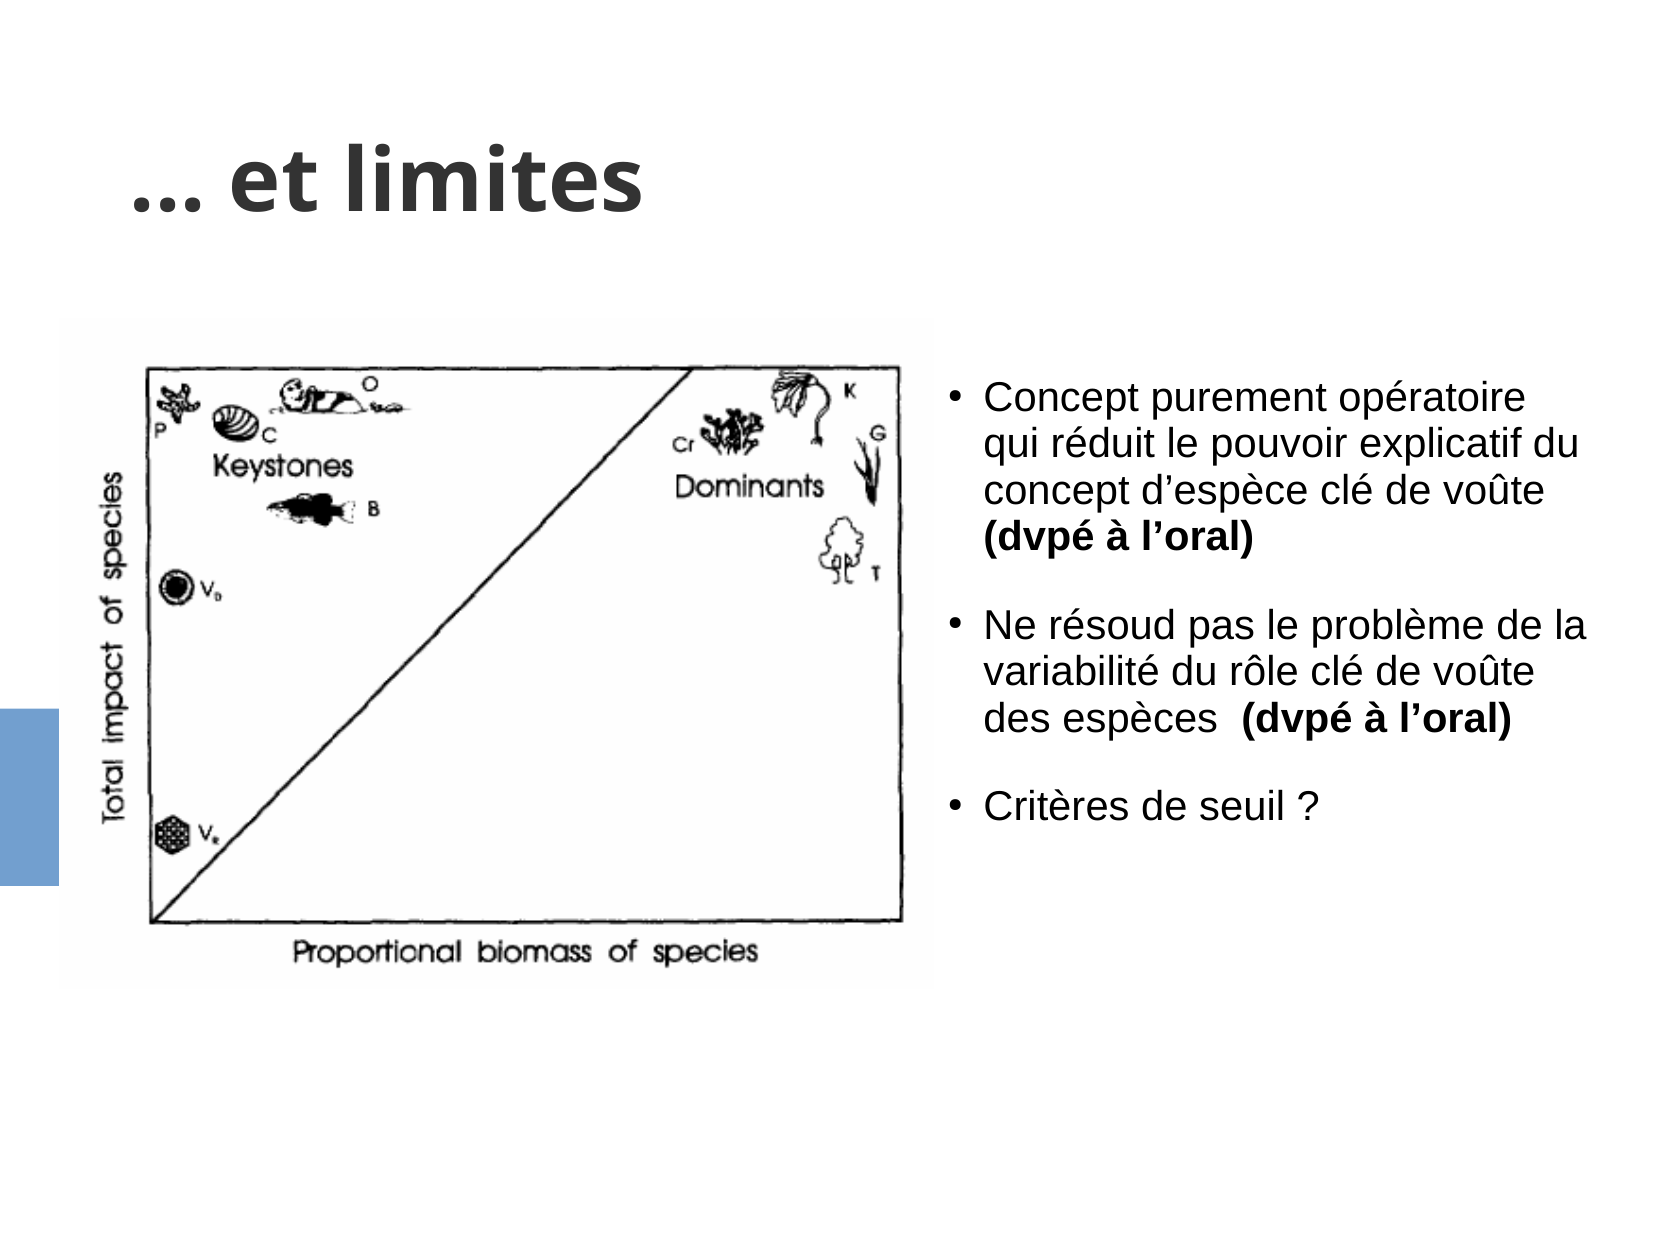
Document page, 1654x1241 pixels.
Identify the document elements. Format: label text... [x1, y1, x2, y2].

picture [59, 318, 934, 989]
text_box Concept purement opératoire qui réduit le pouvoir explicatif du concept d’espèce clé de voûte (dvpé à l’oral) Ne résoud pas le problème de la variabilité du rôle clé de voûte des espèces (dvpé à l’oral) Critères de seuil ? [933, 366, 1607, 921]
title ... et limites [129, 59, 1536, 296]
